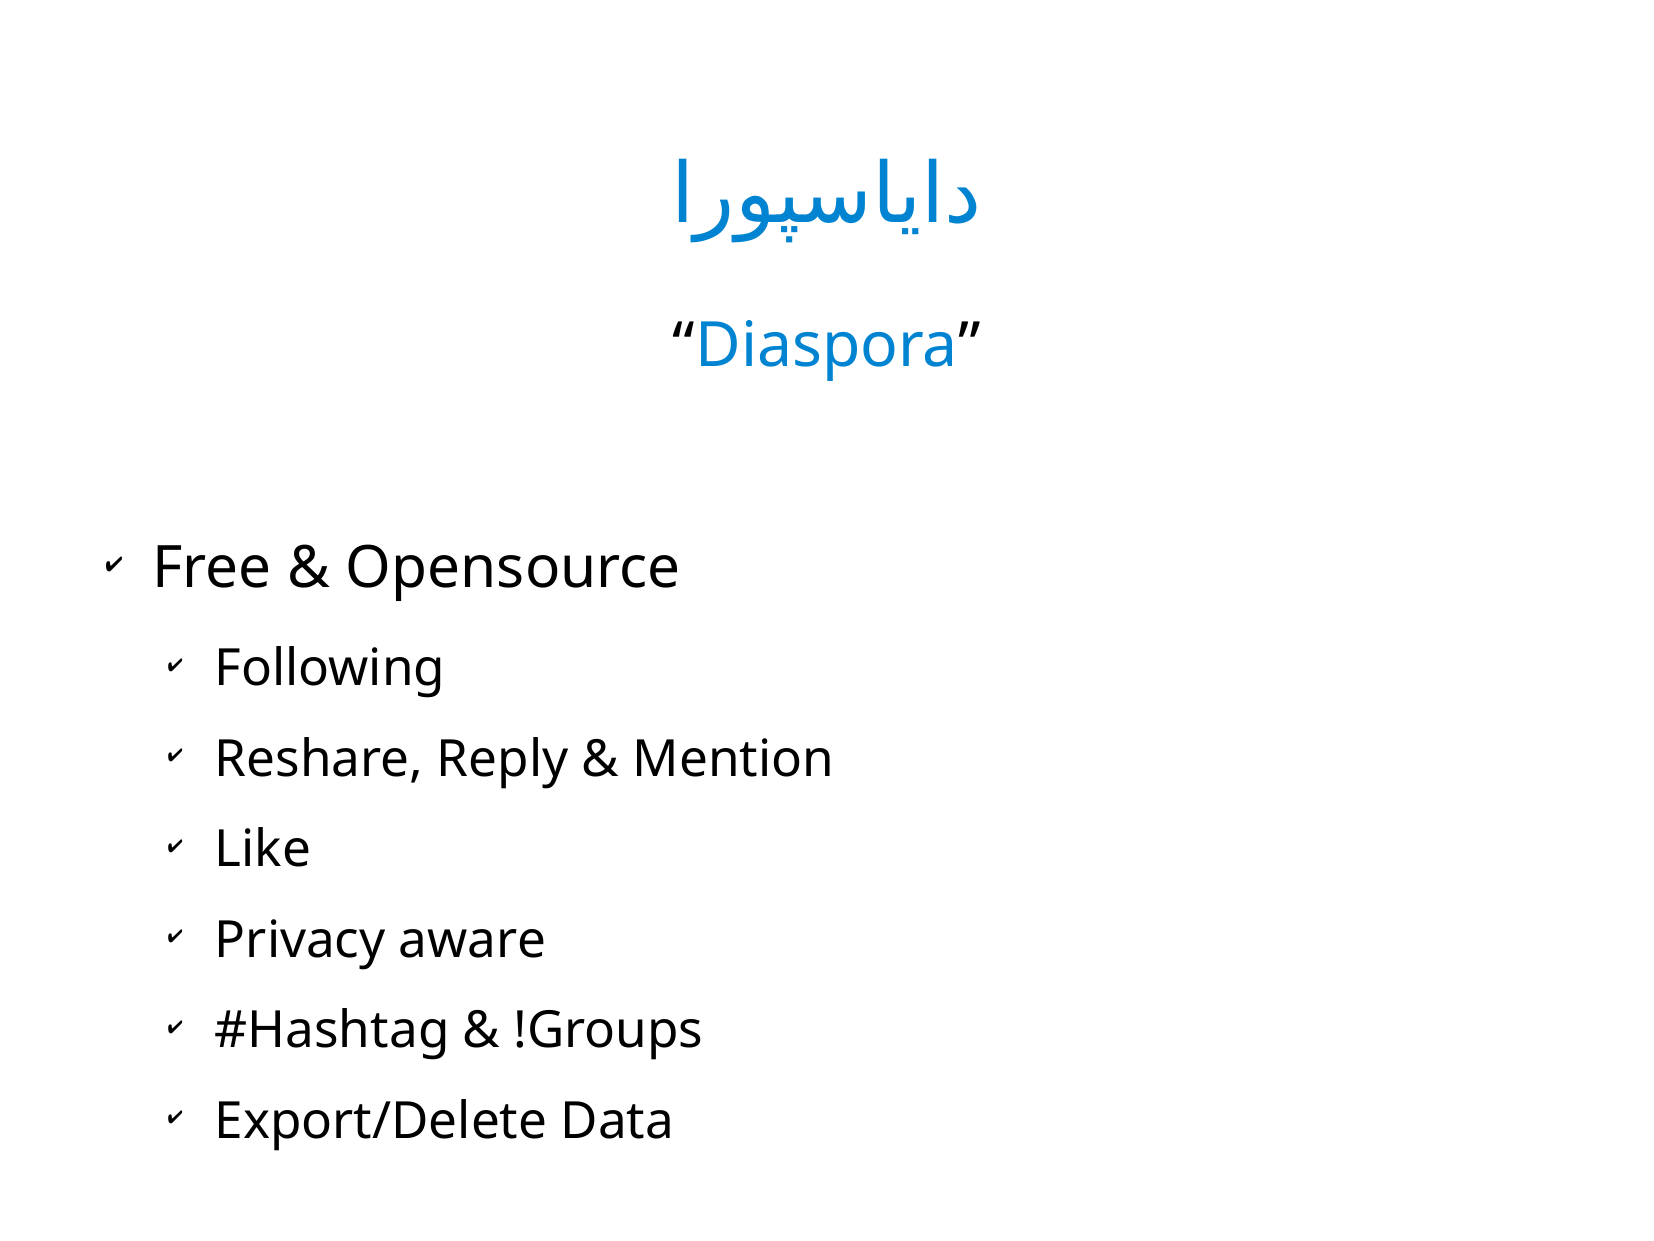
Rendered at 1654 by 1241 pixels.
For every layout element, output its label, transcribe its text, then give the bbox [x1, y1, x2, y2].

list Free & Opensource Following Reshare, Reply & Mention Like Privacy aware #Hashtag & !Groups Export/Delete Data [90, 525, 1546, 1157]
subtitle دایاسپورا “Diaspora” [82, 49, 1571, 481]
